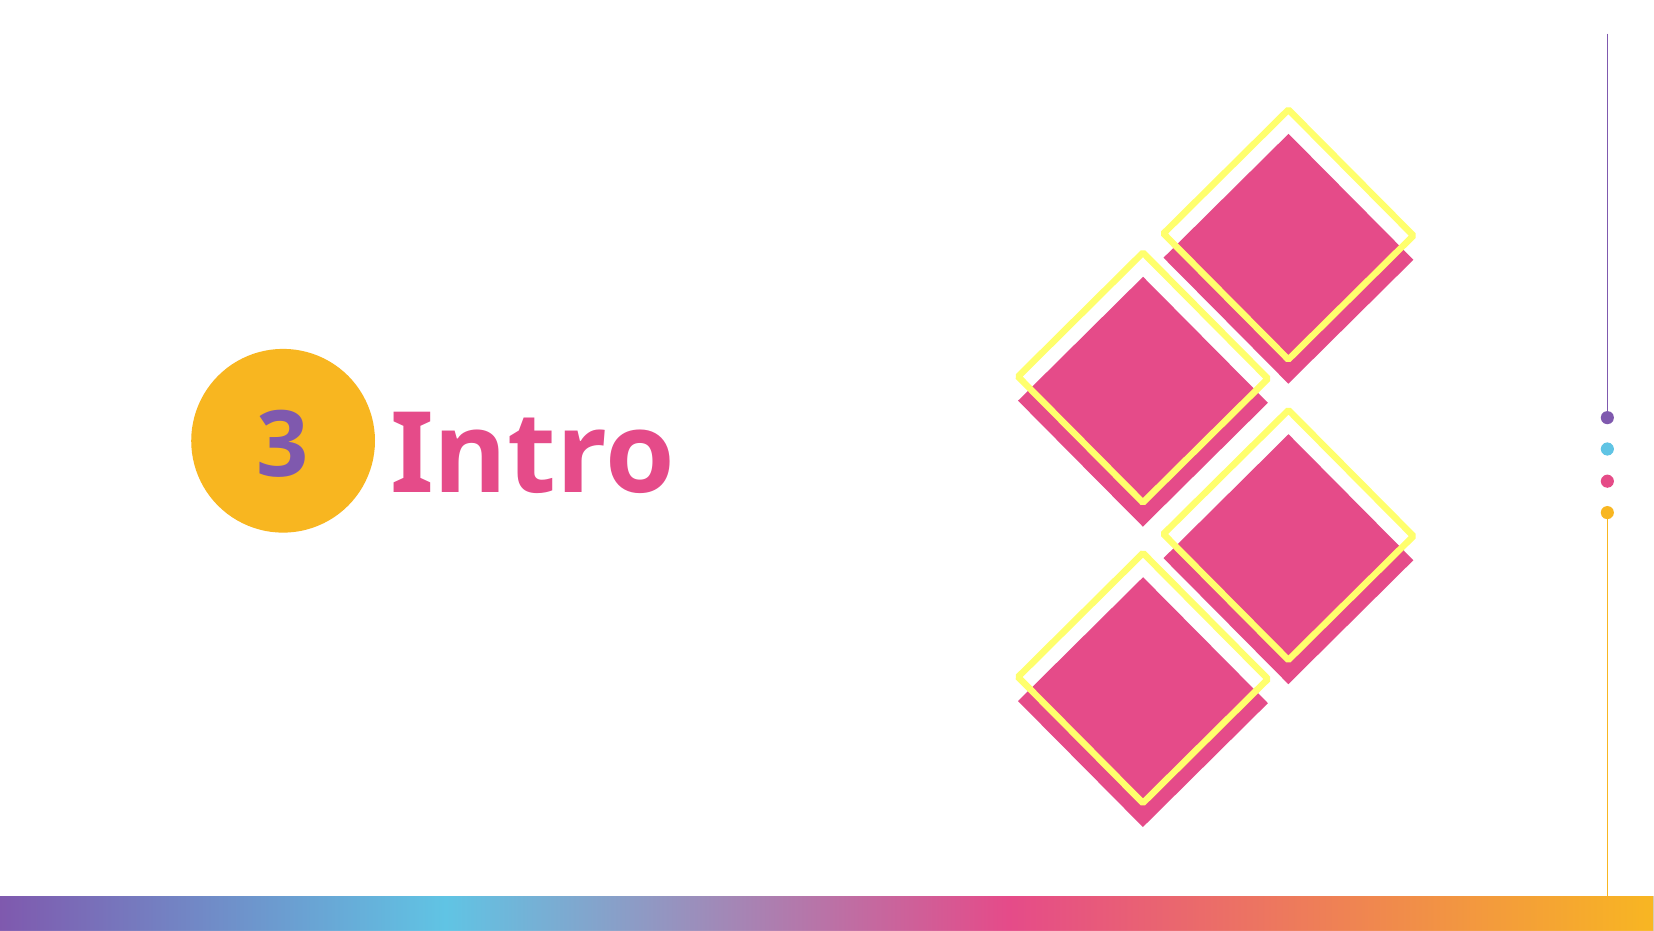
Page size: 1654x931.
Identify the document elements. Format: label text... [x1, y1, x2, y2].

picture [0, 896, 1654, 931]
title Intro [8, 371, 676, 526]
text_box 3 [223, 348, 343, 371]
text_box 3 [248, 526, 318, 533]
